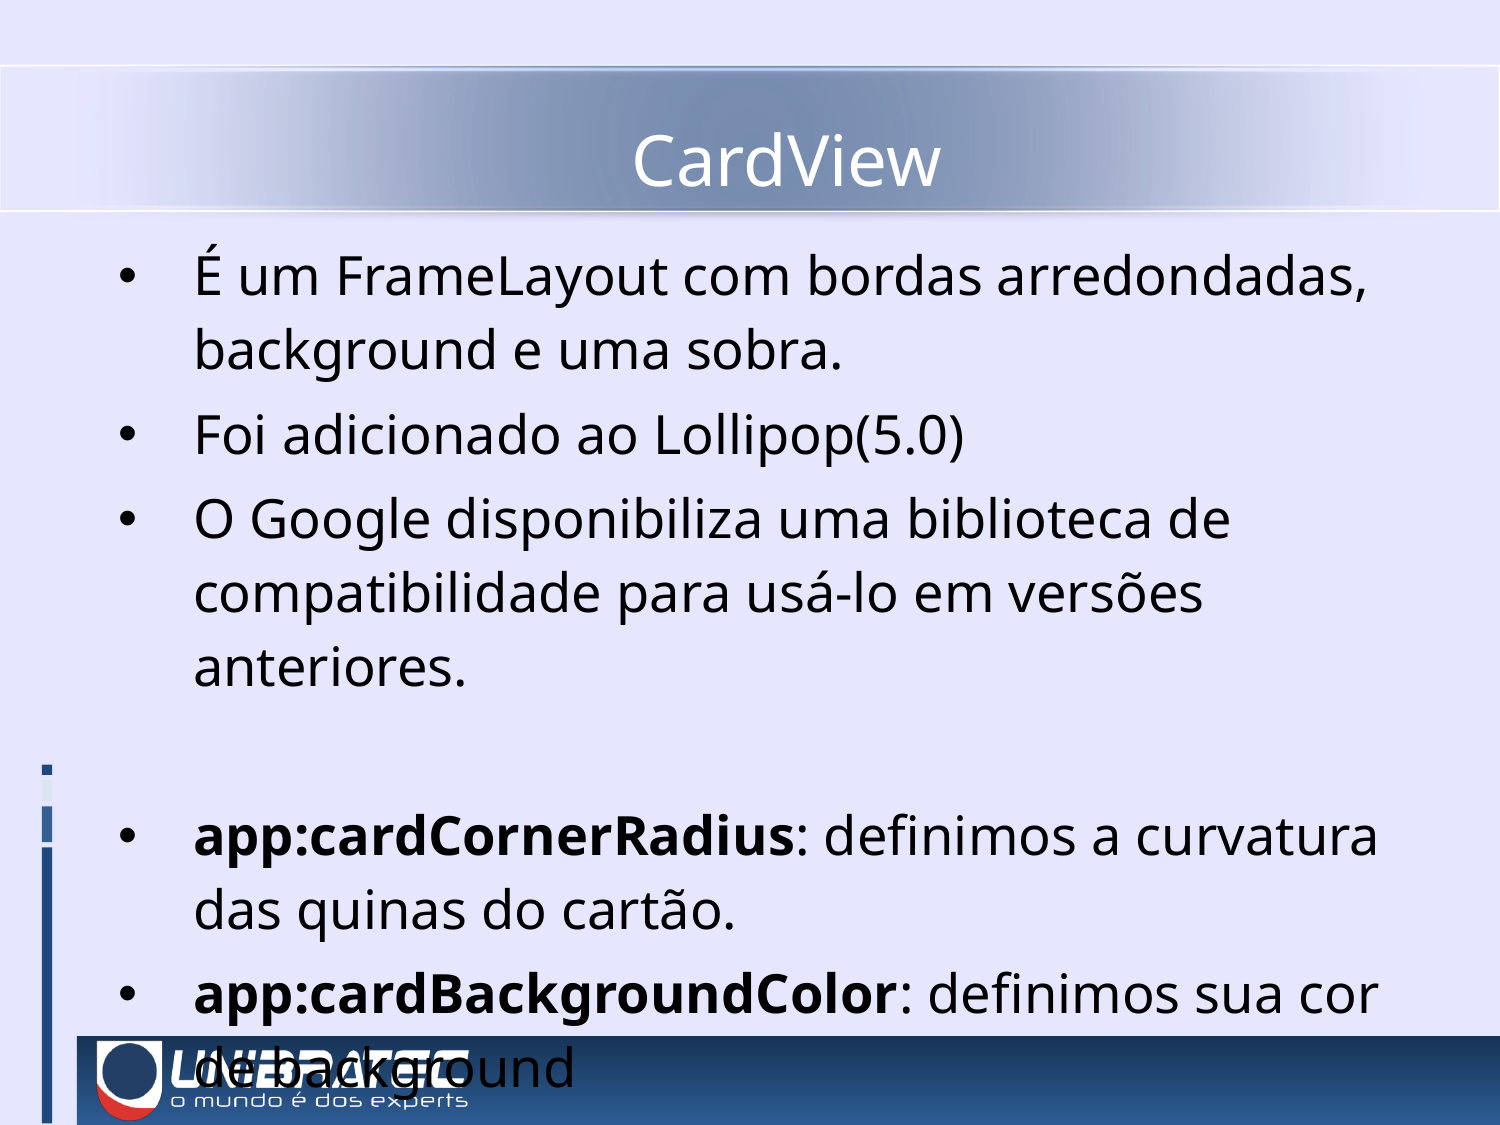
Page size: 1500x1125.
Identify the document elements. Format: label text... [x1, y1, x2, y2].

picture [96, 1040, 469, 1121]
title CardView [150, 84, 1424, 233]
subtitle É um FrameLayout com bordas arredondadas, background e uma sobra. Foi adicionado ao Lollipop(5.0) O Google disponibiliza uma biblioteca de compatibilidade para usá-lo em versões anteriores. app:cardCornerRadius: definimos a curvatura das quinas do cartão. app:cardBackgroundColor: definimos sua cor de background [118, 237, 1421, 987]
picture [451, 1061, 468, 1084]
picture [0, 58, 1500, 227]
